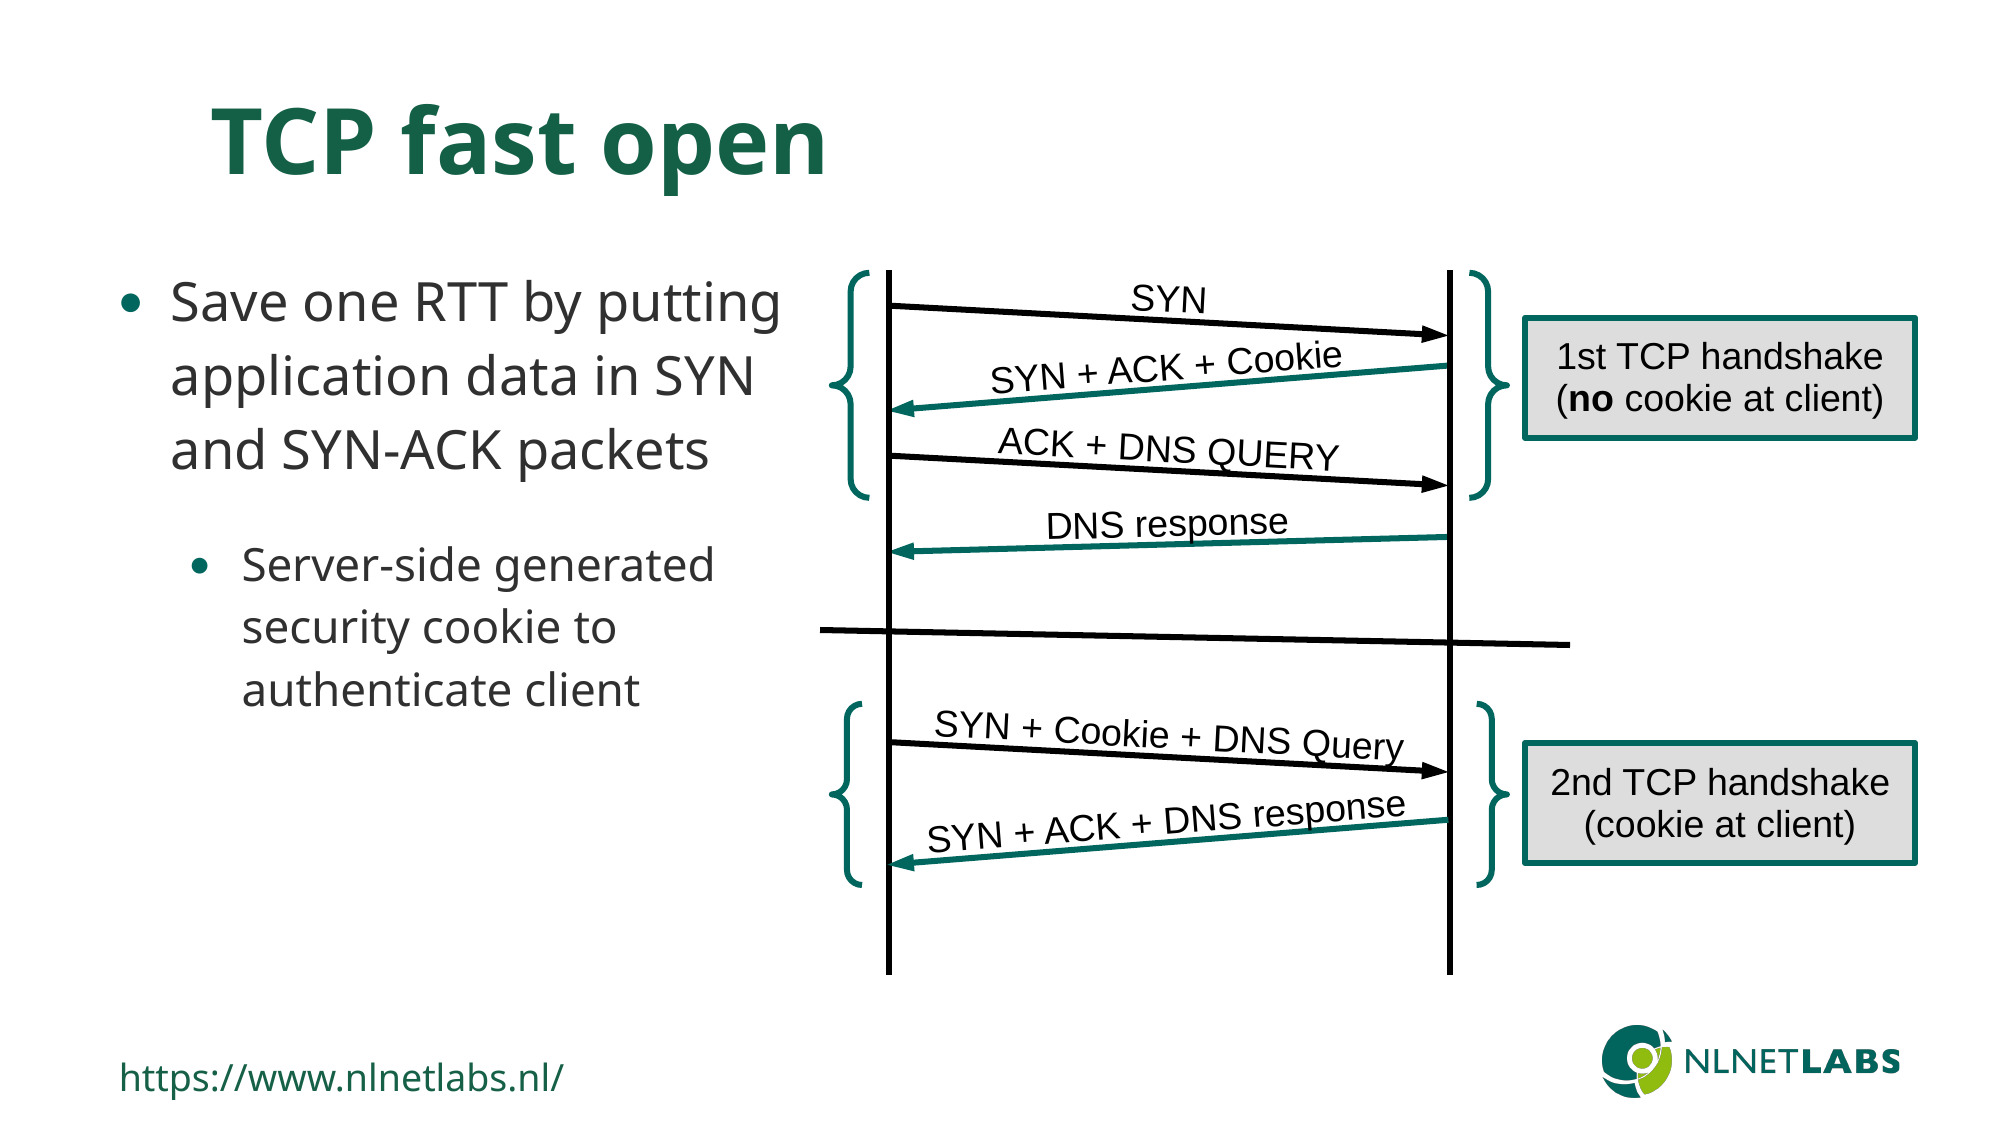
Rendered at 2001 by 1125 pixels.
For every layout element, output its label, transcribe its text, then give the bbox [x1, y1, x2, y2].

picture [1602, 1025, 1900, 1098]
list Save one RTT by putting application data in SYN and SYN-ACK packets Server-side generated security cookie to authenticate client [99, 263, 826, 916]
text_box 2nd TCP handshake (cookie at client) [1525, 742, 1916, 863]
text_box 1st TCP handshake (no cookie at client) [1525, 317, 1916, 438]
title TCP fast open [210, 44, 1900, 233]
